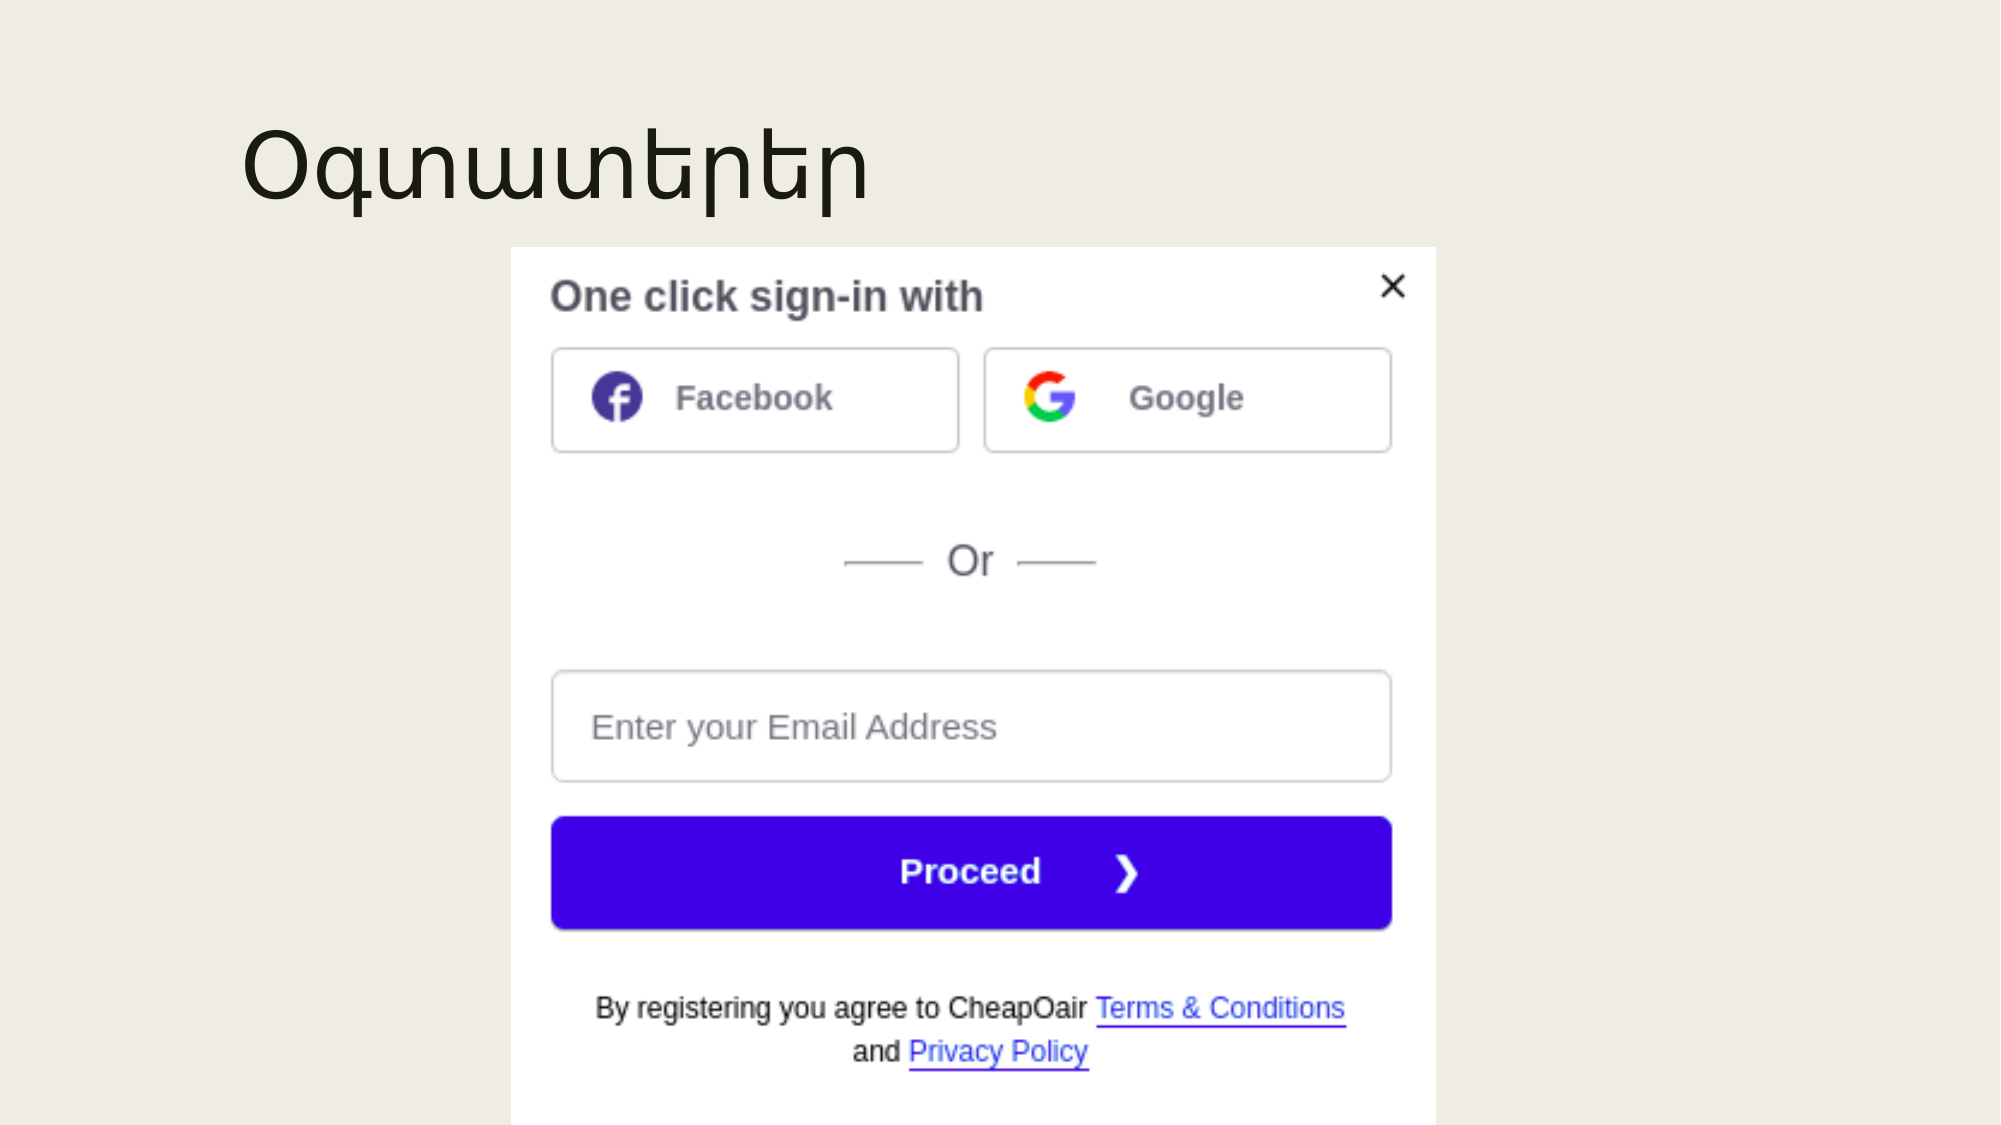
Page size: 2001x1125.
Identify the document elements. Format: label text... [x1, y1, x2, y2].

picture [511, 247, 1436, 1125]
title Օգտատերեր [225, 112, 1801, 357]
